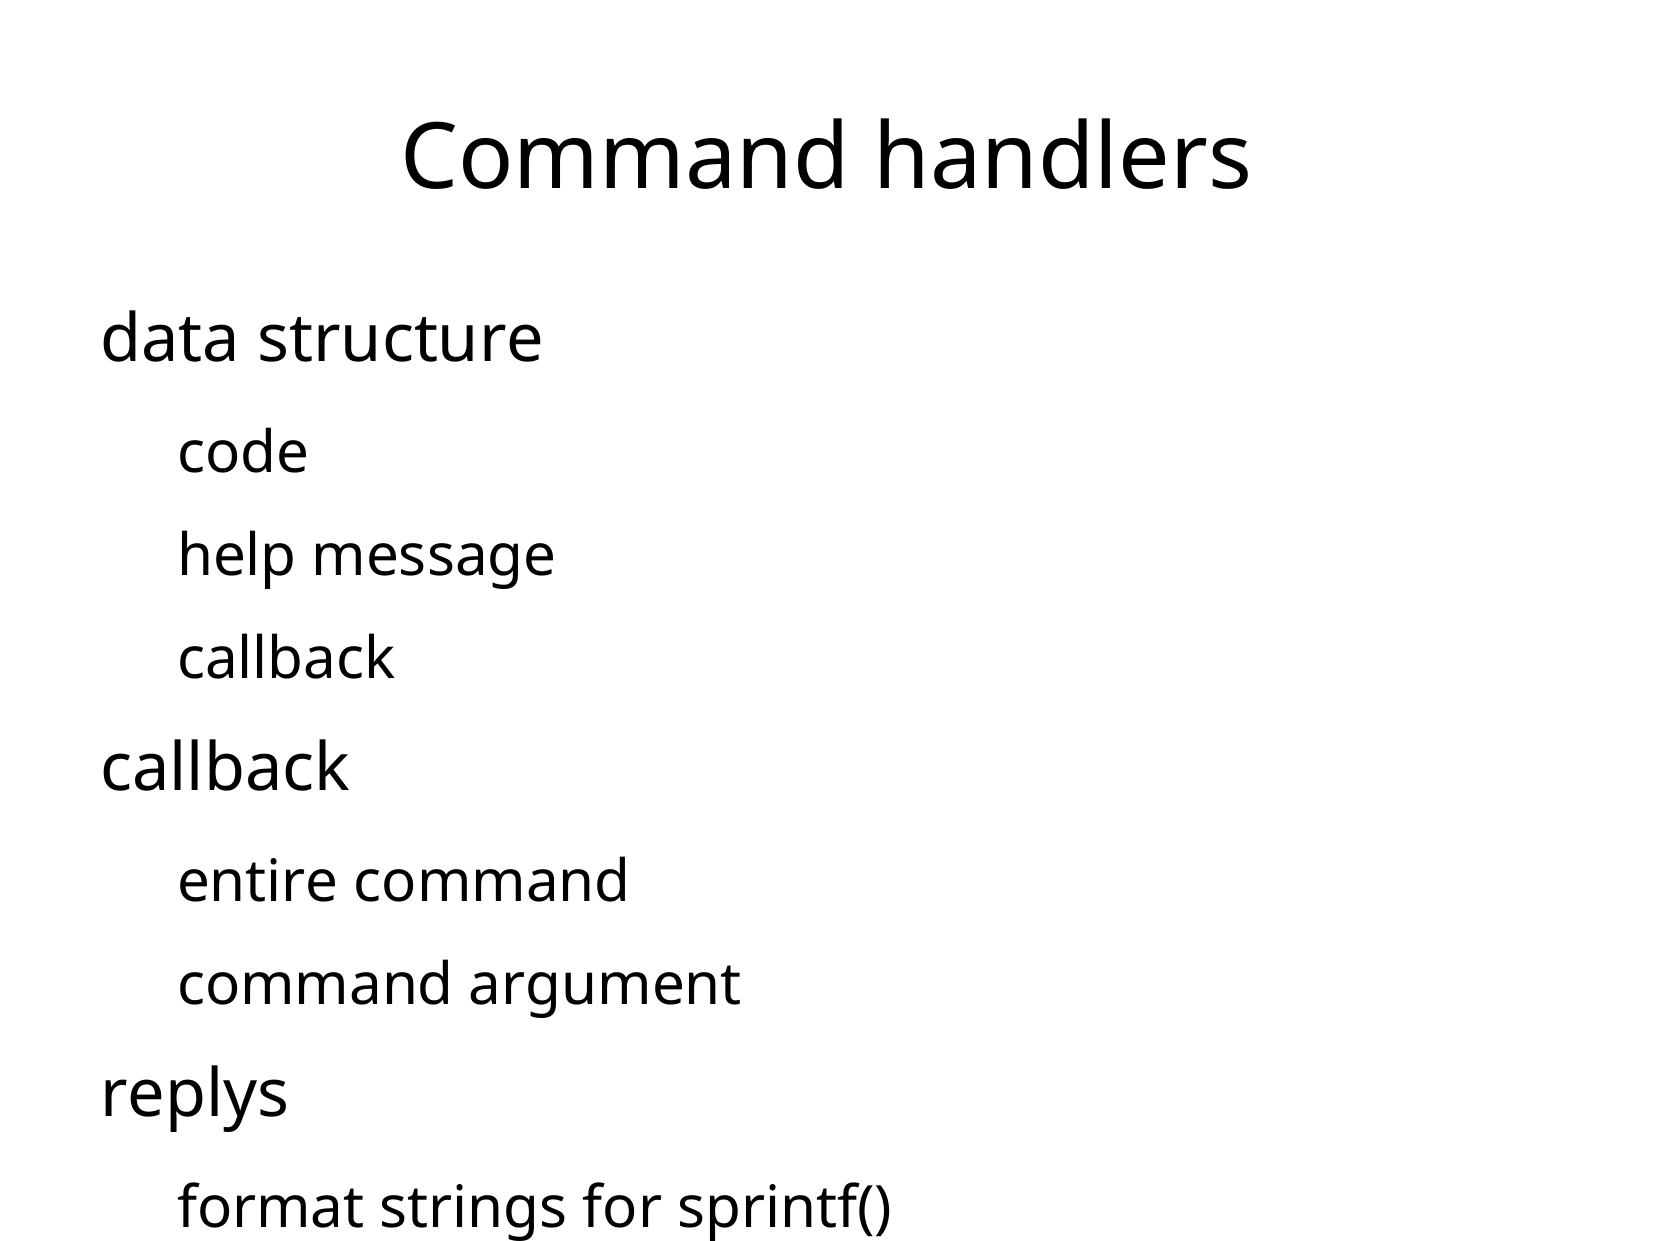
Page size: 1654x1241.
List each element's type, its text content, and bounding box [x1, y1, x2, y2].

title Command handlers [82, 49, 1571, 257]
list data structure code help message callback callback entire command command argument replys format strings for sprintf() [82, 290, 1571, 1131]
